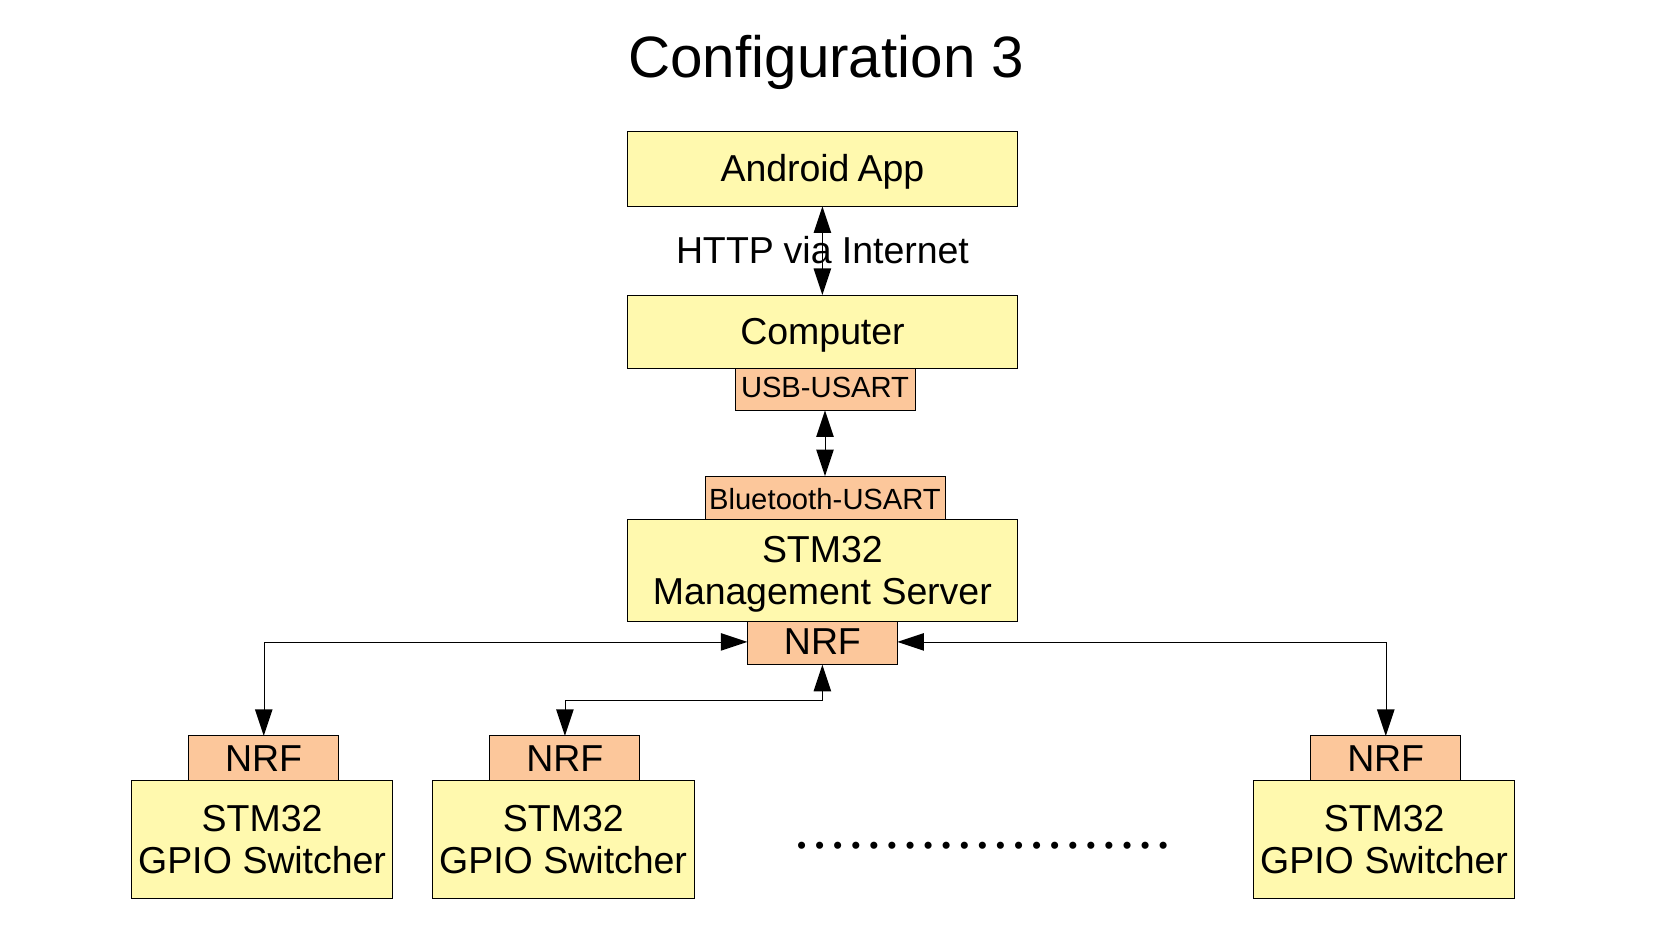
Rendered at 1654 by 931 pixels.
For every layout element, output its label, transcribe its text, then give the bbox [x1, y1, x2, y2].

text_box Configuration 3 [0, 17, 1654, 98]
text_box NRF [489, 735, 640, 780]
text_box Android App [627, 131, 1018, 207]
text_box NRF [747, 622, 898, 665]
text_box NRF [1310, 735, 1461, 780]
text_box STM32 GPIO Switcher [432, 780, 695, 899]
text_box Computer [627, 295, 1018, 369]
text_box STM32 GPIO Switcher [1253, 780, 1515, 899]
text_box USB-USART [735, 369, 916, 411]
text_box ………………… [735, 791, 1231, 870]
text_box STM32 Management Server [627, 519, 1018, 622]
text_box NRF [188, 735, 339, 780]
text_box STM32 GPIO Switcher [131, 780, 393, 899]
text_box Bluetooth-USART [705, 476, 946, 519]
